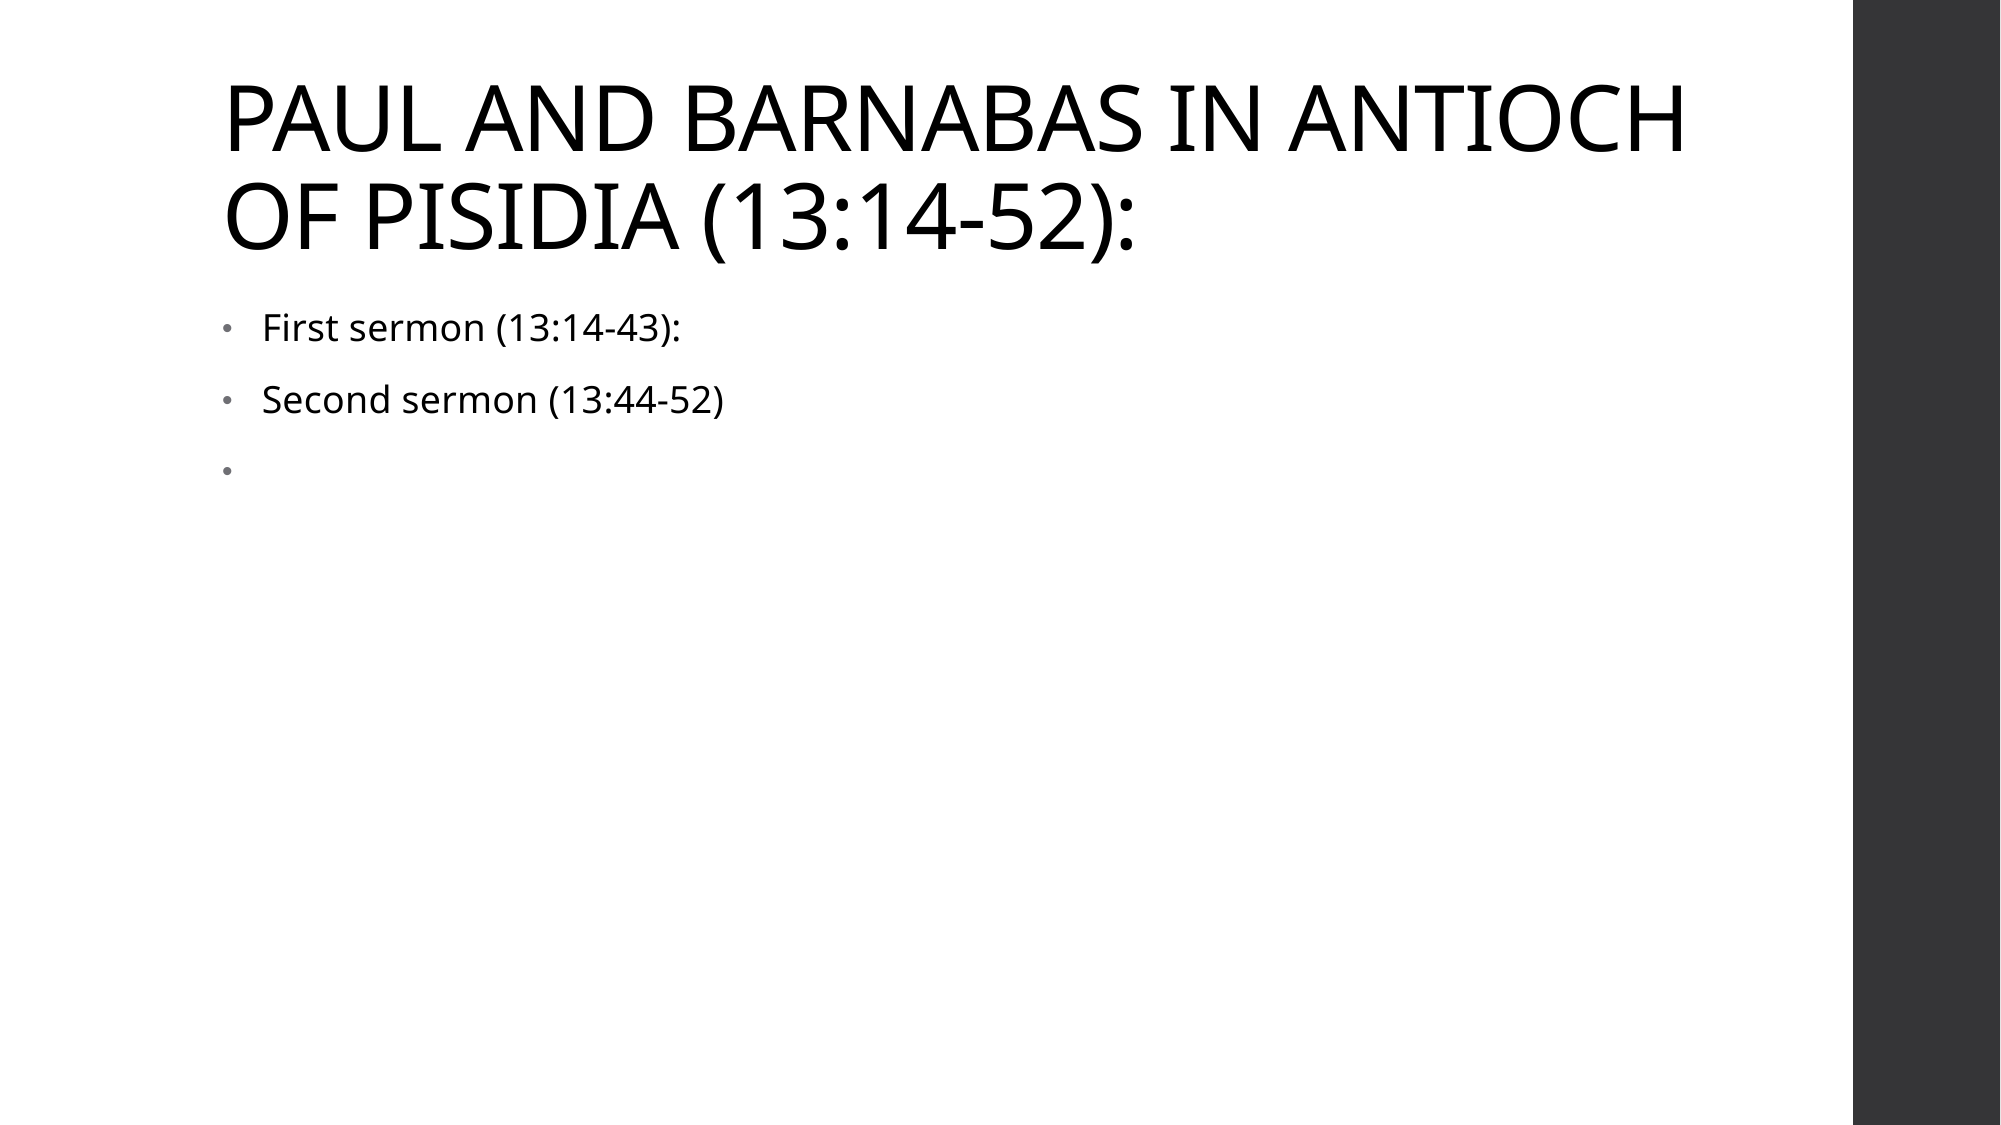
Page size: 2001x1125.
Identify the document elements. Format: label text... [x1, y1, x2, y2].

list First sermon (13:14-43): Second sermon (13:44-52) [206, 299, 1617, 1014]
title PAUL AND BARNABAS IN ANTIOCH OF PISIDIA (13:14-52): [206, 60, 1797, 278]
